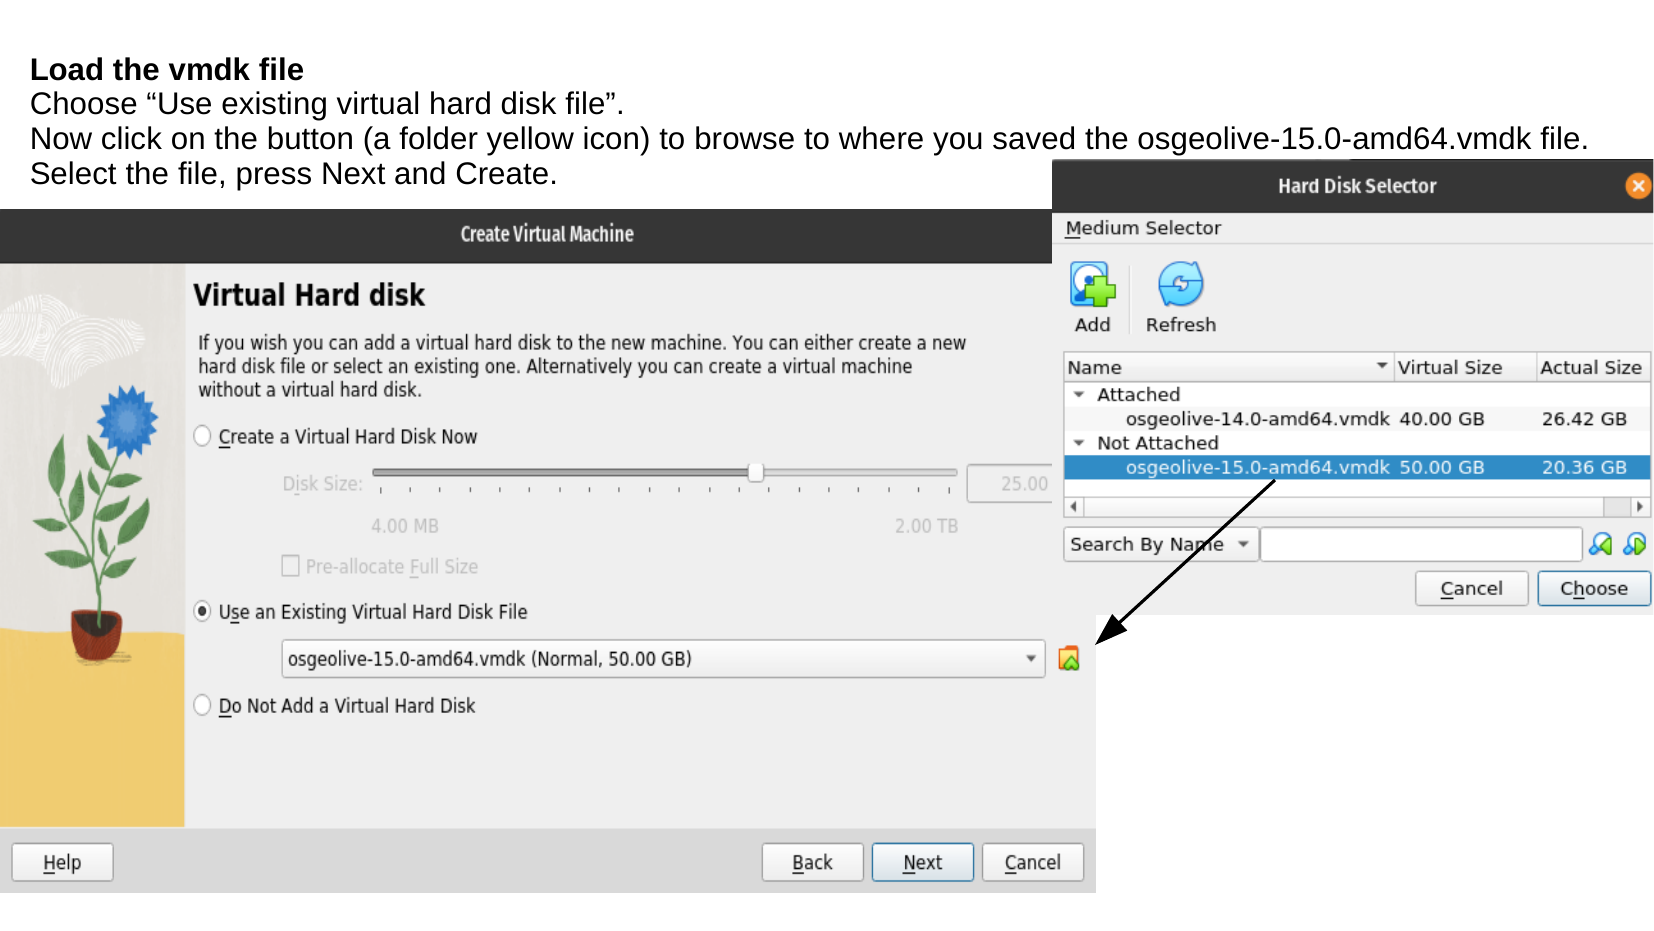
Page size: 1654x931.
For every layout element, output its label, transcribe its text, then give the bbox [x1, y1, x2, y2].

picture [0, 159, 1654, 893]
text_box Load the vmdk file Choose “Use existing virtual hard disk file”. Now click on the button (a folder yellow icon) to browse to where you saved the osgeolive-15.0-amd64.vmdk file. Select the file, press Next and Create. [15, 44, 1621, 199]
